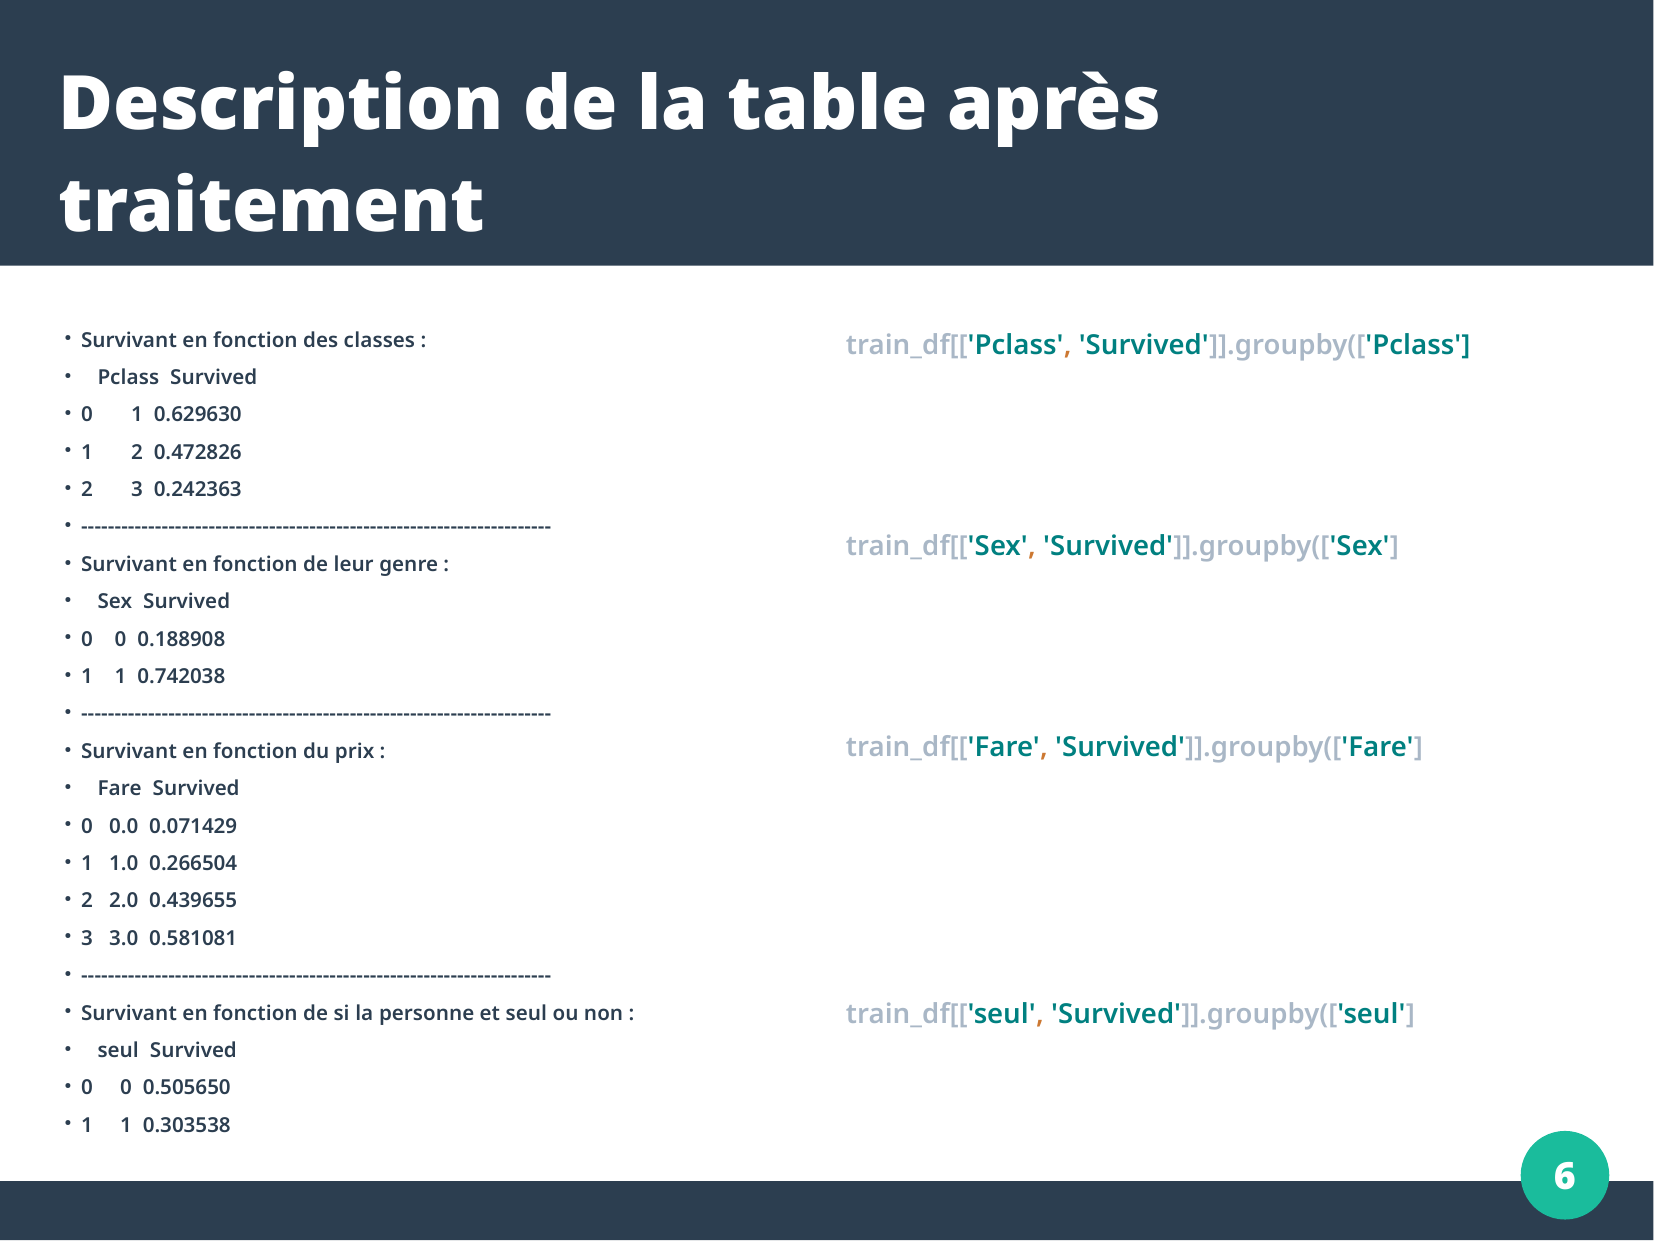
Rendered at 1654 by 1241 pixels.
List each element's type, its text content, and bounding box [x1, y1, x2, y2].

title Description de la table après traitement [59, 49, 1595, 207]
list Survivant en fonction des classes : Pclass Survived 0 1 0.629630 1 2 0.472826 2 3 0.242363 ---------------------------------------------------------------------- Survivant en fonction de leur genre : Sex Survived 0 0 0.188908 1 1 0.742038 ---------------------------------------------------------------------- Survivant en fonction du prix : Fare Survived 0 0.0 0.071429 1 1.0 0.266504 2 2.0 0.439655 3 3.0 0.581081 ---------------------------------------------------------------------- Survivant en fonction de si la personne et seul ou non : seul Survived 0 0 0.505650 1 1 0.303538 [59, 324, 809, 1152]
list train_df[['Pclass', 'Survived']].groupby(['Pclass'] train_df[['Sex', 'Survived']].groupby(['Sex'] train_df[['Fare', 'Survived']].groupby(['Fare'] train_df[['seul', 'Survived']].groupby(['seul'] [845, 324, 1596, 1152]
